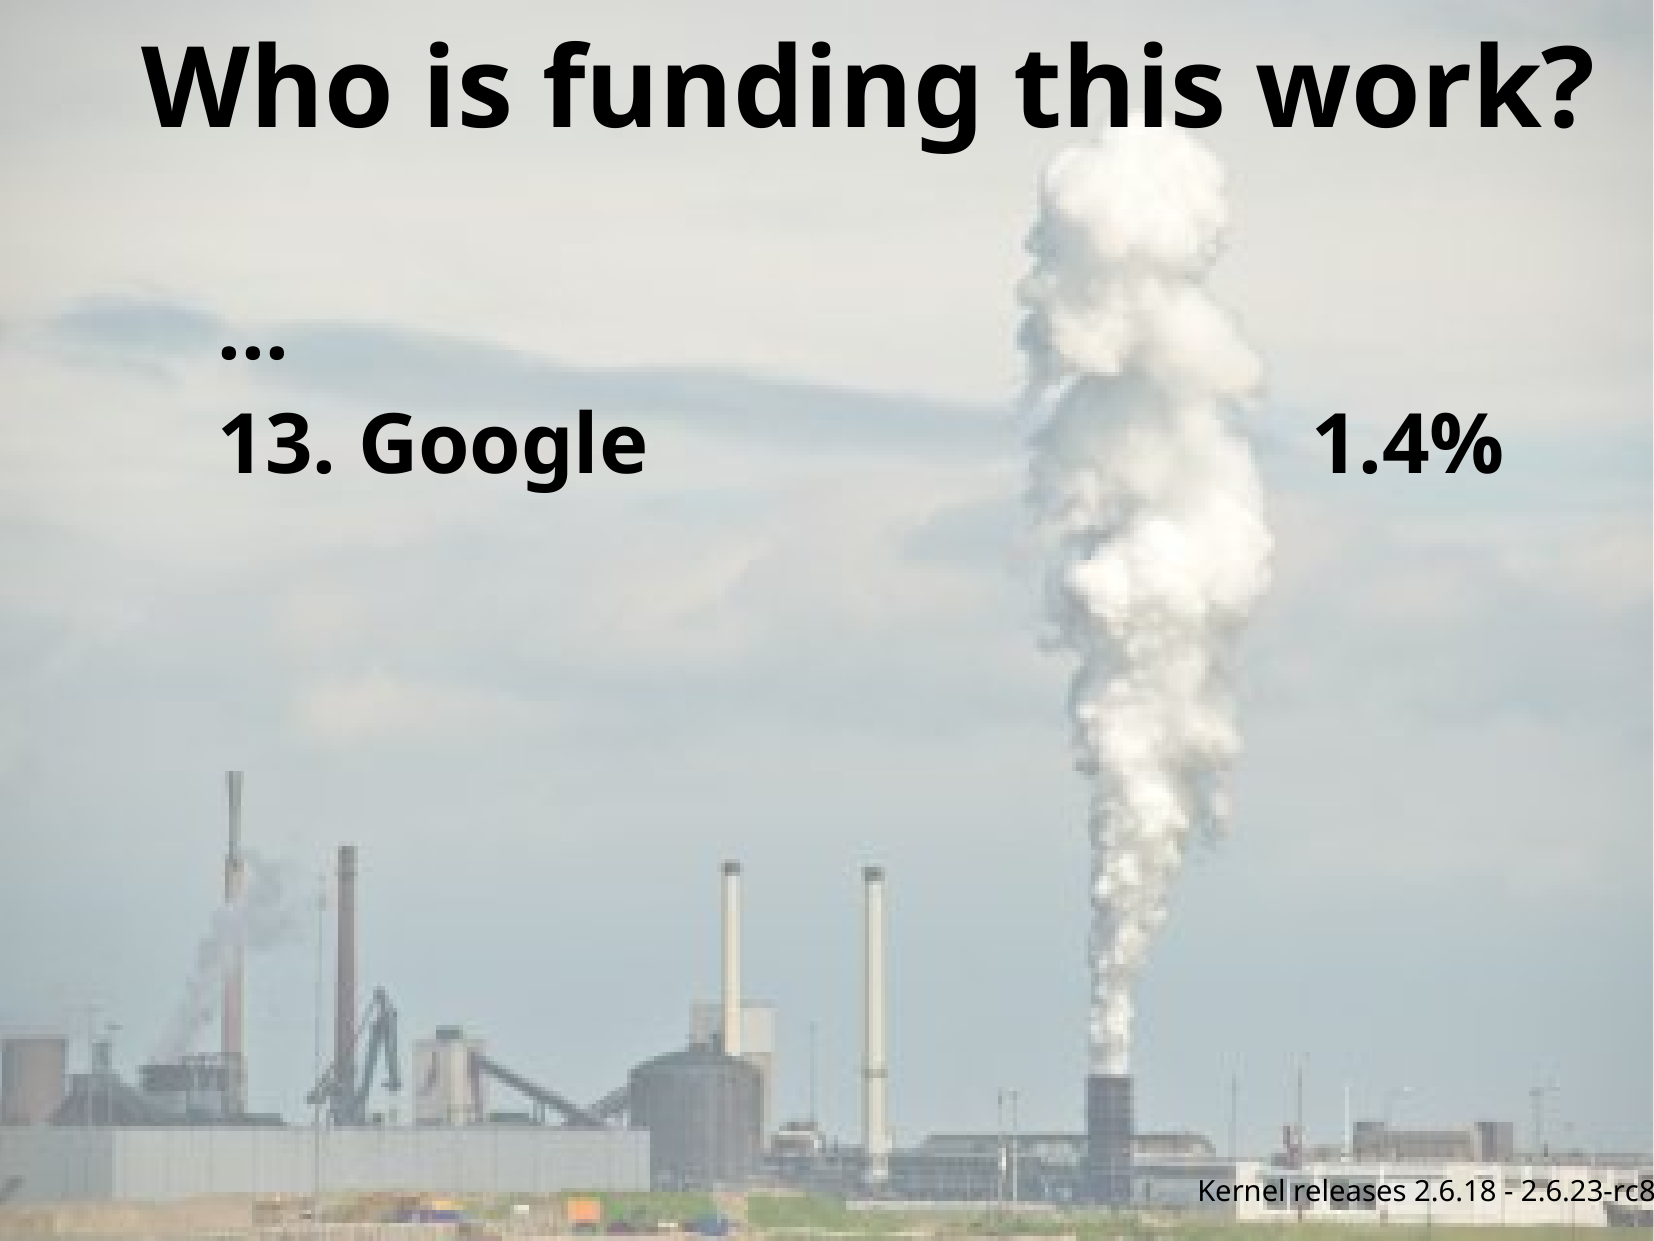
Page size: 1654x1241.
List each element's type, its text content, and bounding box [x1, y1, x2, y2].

picture [0, 0, 1654, 1241]
text_box ... 13. Google 1.4% [202, 150, 1526, 565]
text_box Who is funding this work? [126, 0, 1527, 151]
text_box Kernel releases 2.6.18 - 2.6.23-rc8 [1182, 1162, 1651, 1213]
